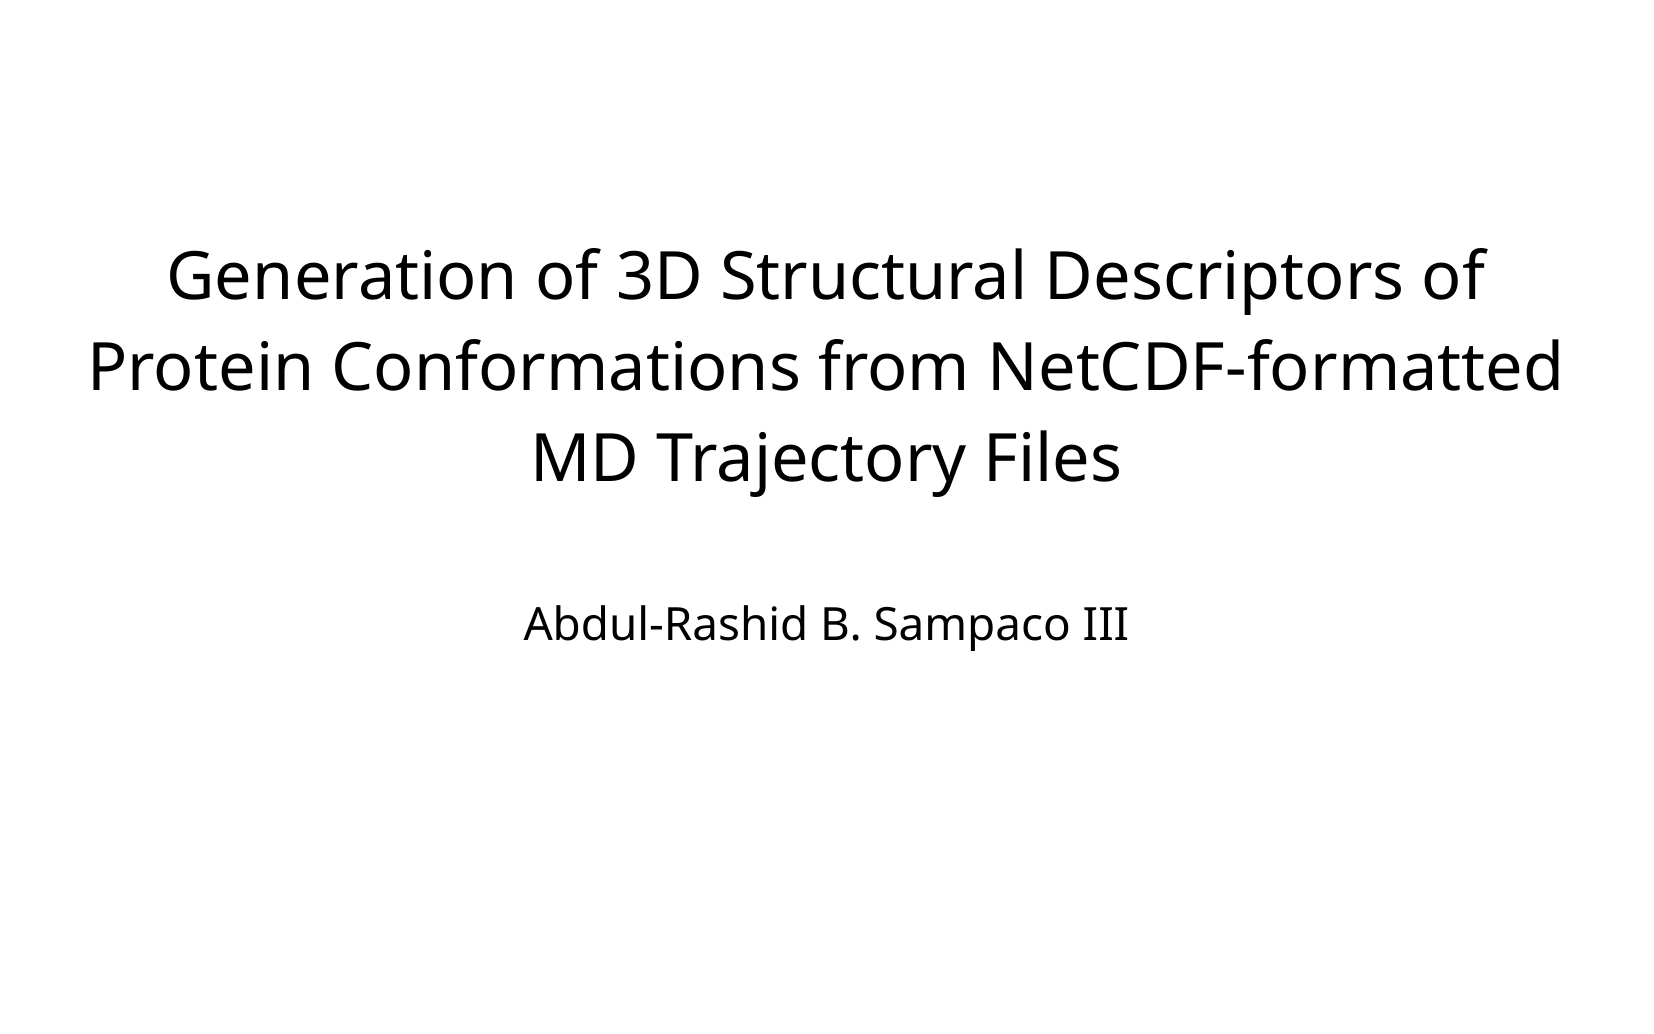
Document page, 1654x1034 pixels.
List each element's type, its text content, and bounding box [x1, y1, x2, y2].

subtitle Generation of 3D Structural Descriptors of Protein Conformations from NetCDF-formatted MD Trajectory Files Abdul-Rashid B. Sampaco III [82, 41, 1571, 842]
